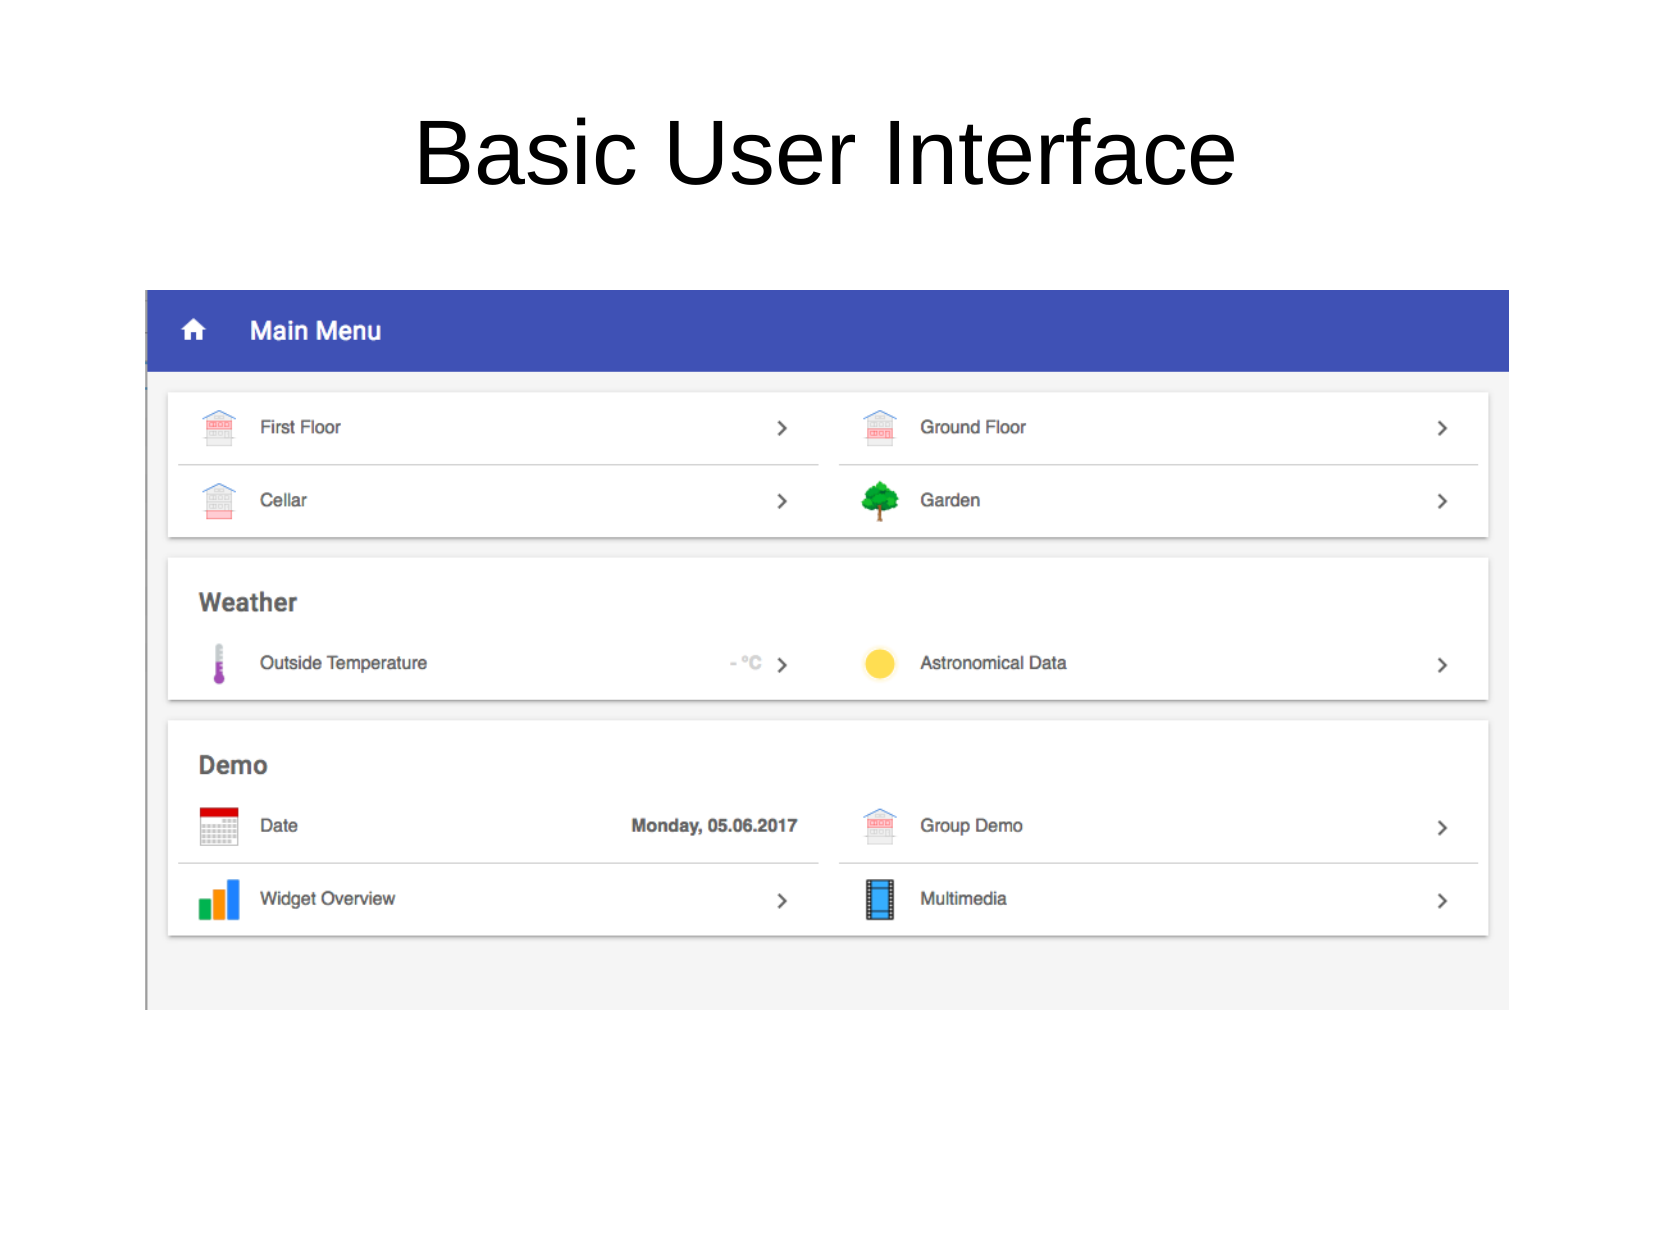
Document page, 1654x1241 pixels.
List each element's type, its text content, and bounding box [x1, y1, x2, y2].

picture [145, 290, 1509, 1010]
title Basic User Interface [82, 49, 1571, 257]
